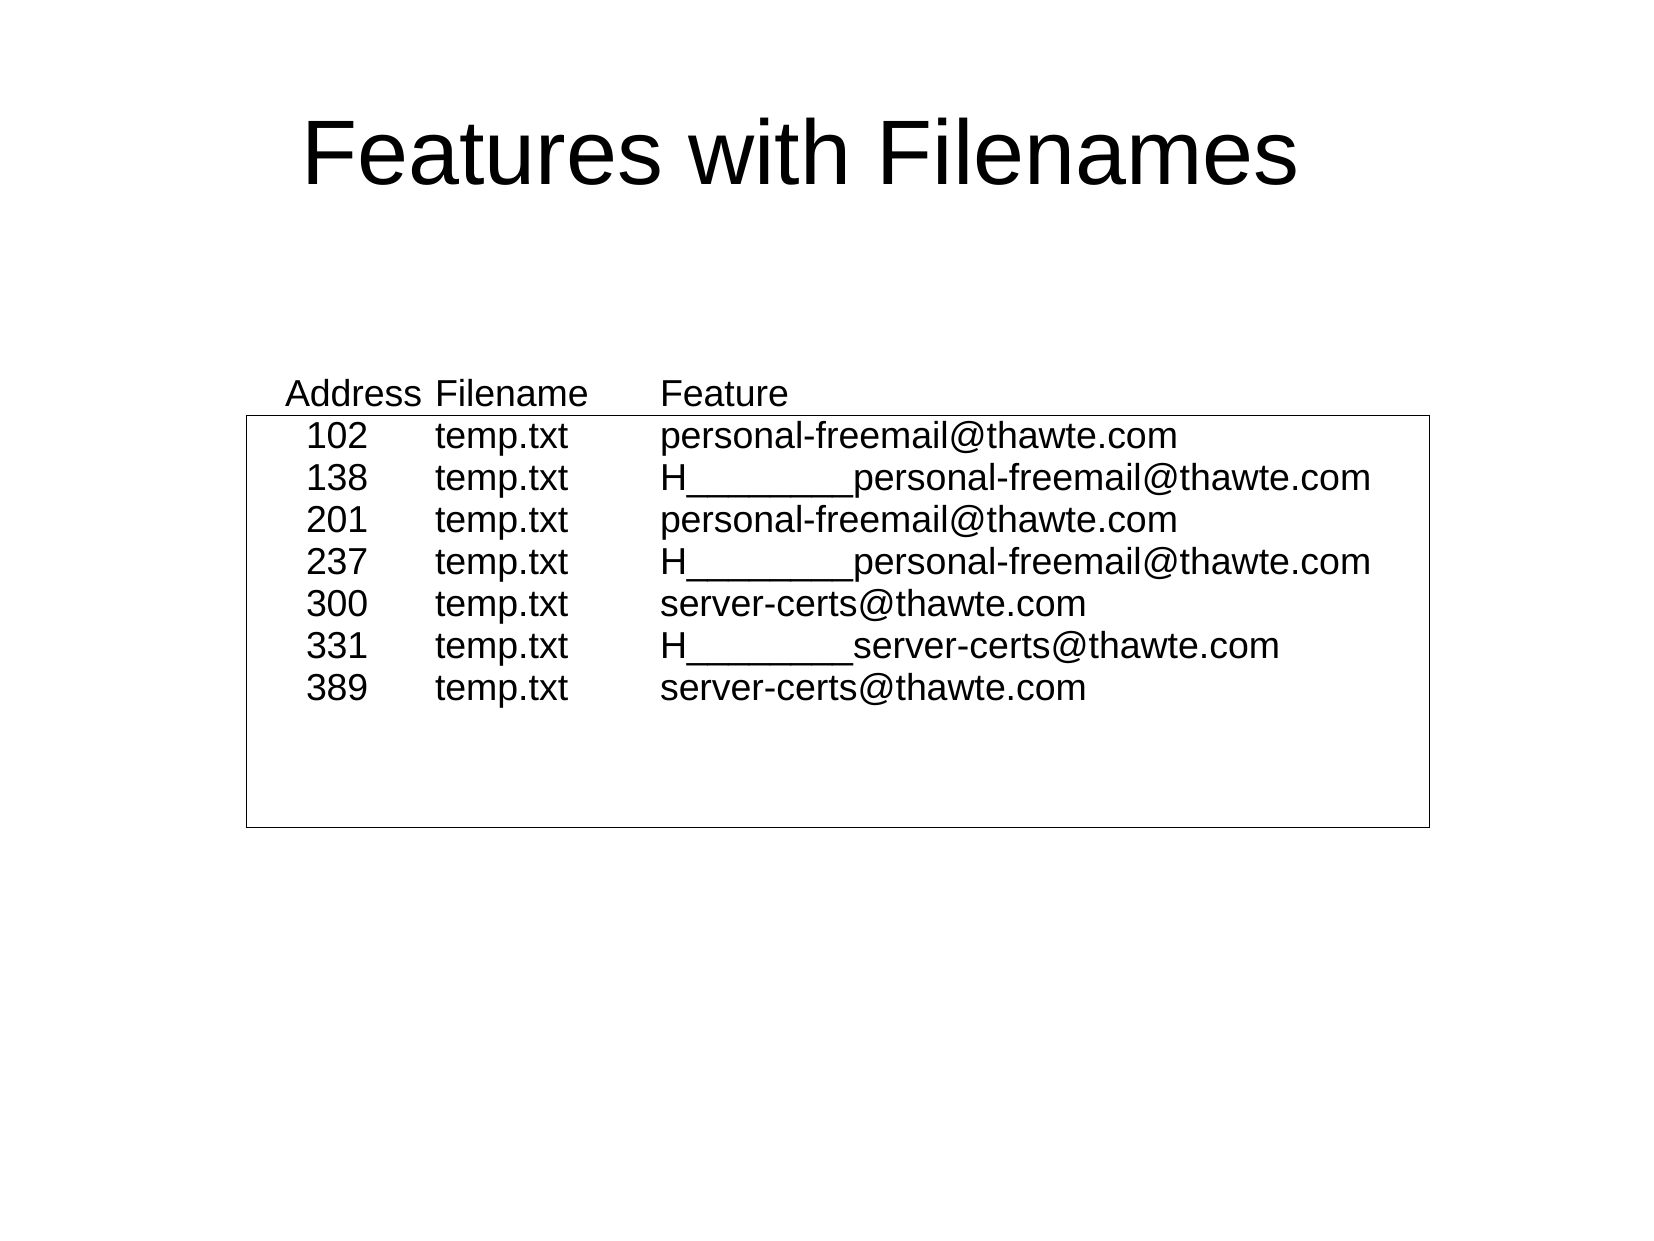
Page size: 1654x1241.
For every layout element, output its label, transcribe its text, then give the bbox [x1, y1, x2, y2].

text_box Address Filename Feature 102 temp.txt personal-freemail@thawte.com 138 temp.txt H________personal-freemail@thawte.com 201 temp.txt personal-freemail@thawte.com 237 temp.txt H________personal-freemail@thawte.com 300 temp.txt server-certs@thawte.com 331 temp.txt H________server-certs@thawte.com 389 temp.txt server-certs@thawte.com [270, 365, 1182, 415]
text_box Address Filename Feature 102 temp.txt personal-freemail@thawte.com 138 temp.txt H________personal-freemail@thawte.com 201 temp.txt personal-freemail@thawte.com 237 temp.txt H________personal-freemail@thawte.com 300 temp.txt server-certs@thawte.com 331 temp.txt H________server-certs@thawte.com 389 temp.txt server-certs@thawte.com [270, 416, 1182, 802]
title Features with Filenames [82, 56, 1571, 250]
